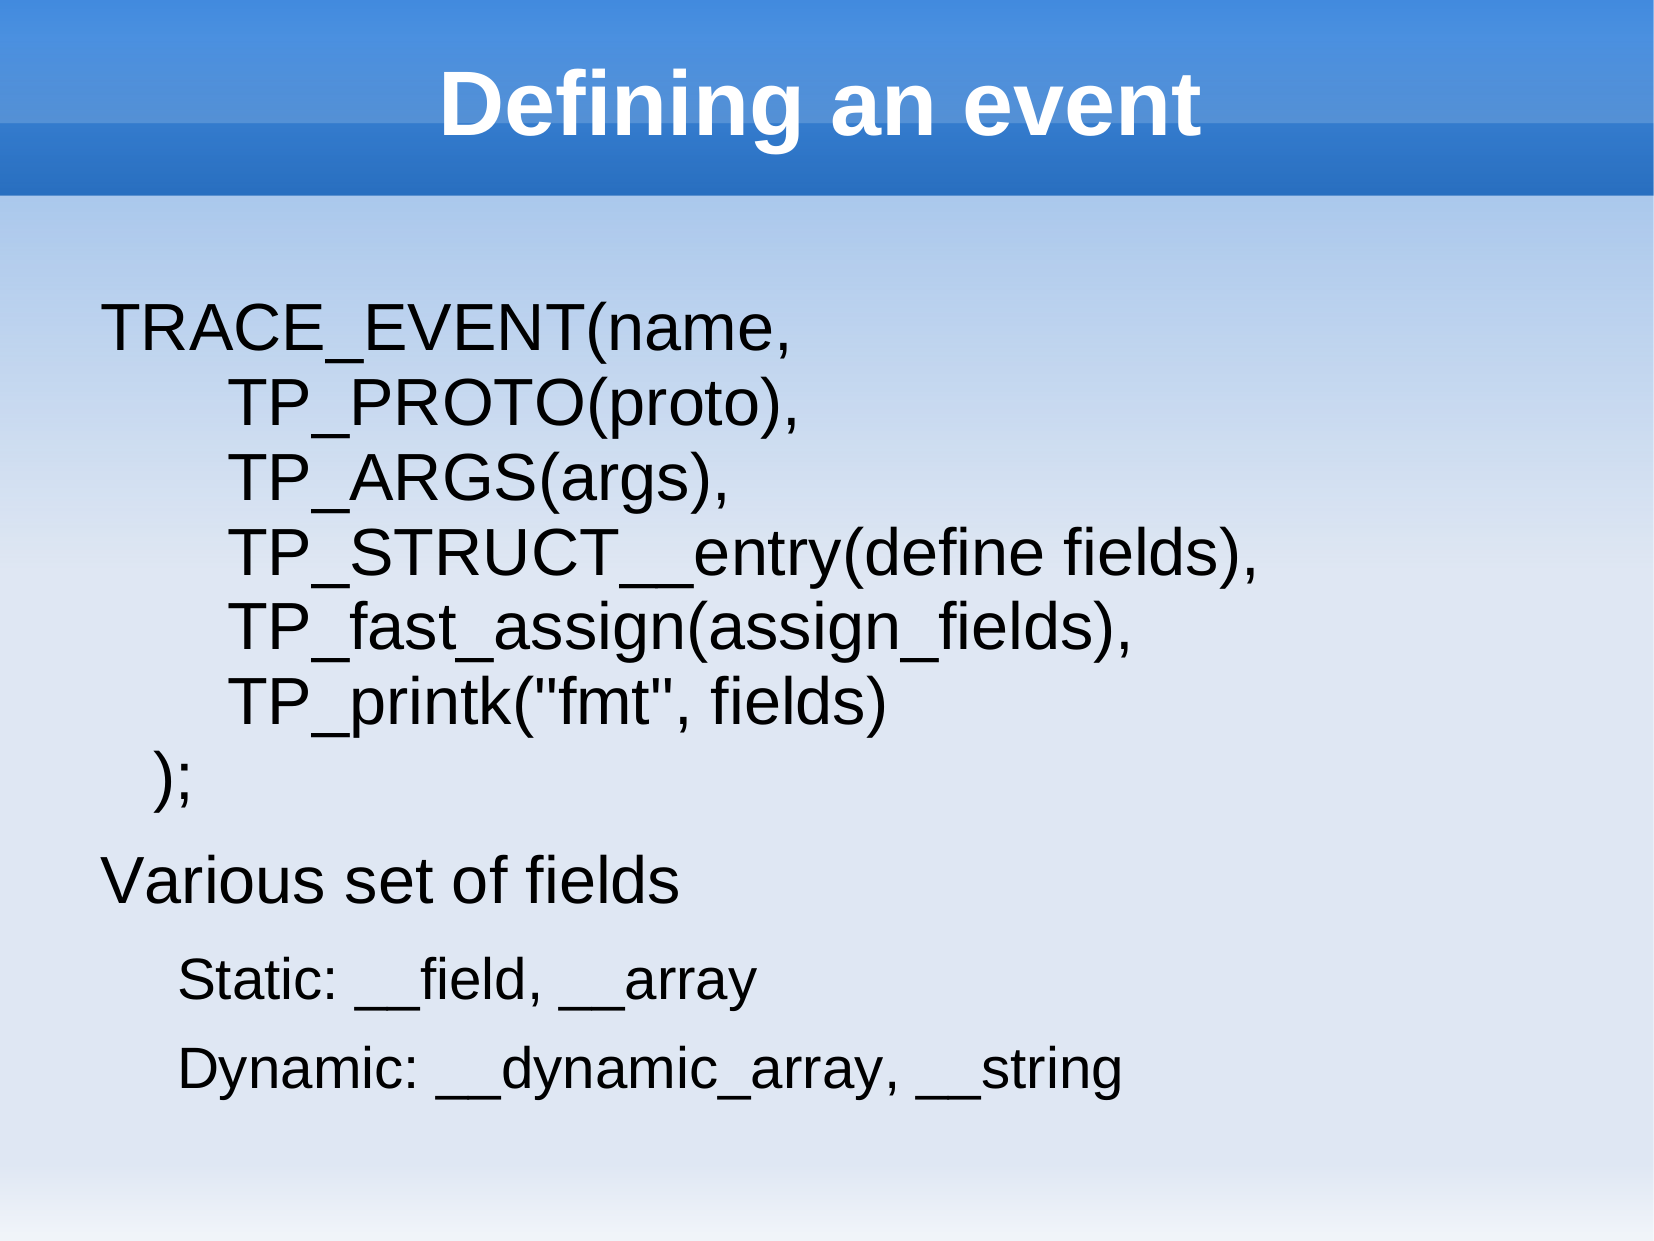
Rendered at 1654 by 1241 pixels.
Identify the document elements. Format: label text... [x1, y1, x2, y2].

title Defining an event [76, 7, 1565, 200]
list TRACE_EVENT(name, TP_PROTO(proto), TP_ARGS(args), TP_STRUCT__entry(define fields), TP_fast_assign(assign_fields), TP_printk("fmt", fields) ); Various set of fields Static: __field, __array Dynamic: __dynamic_array, __string [82, 290, 1571, 1102]
picture [0, 0, 1654, 1241]
